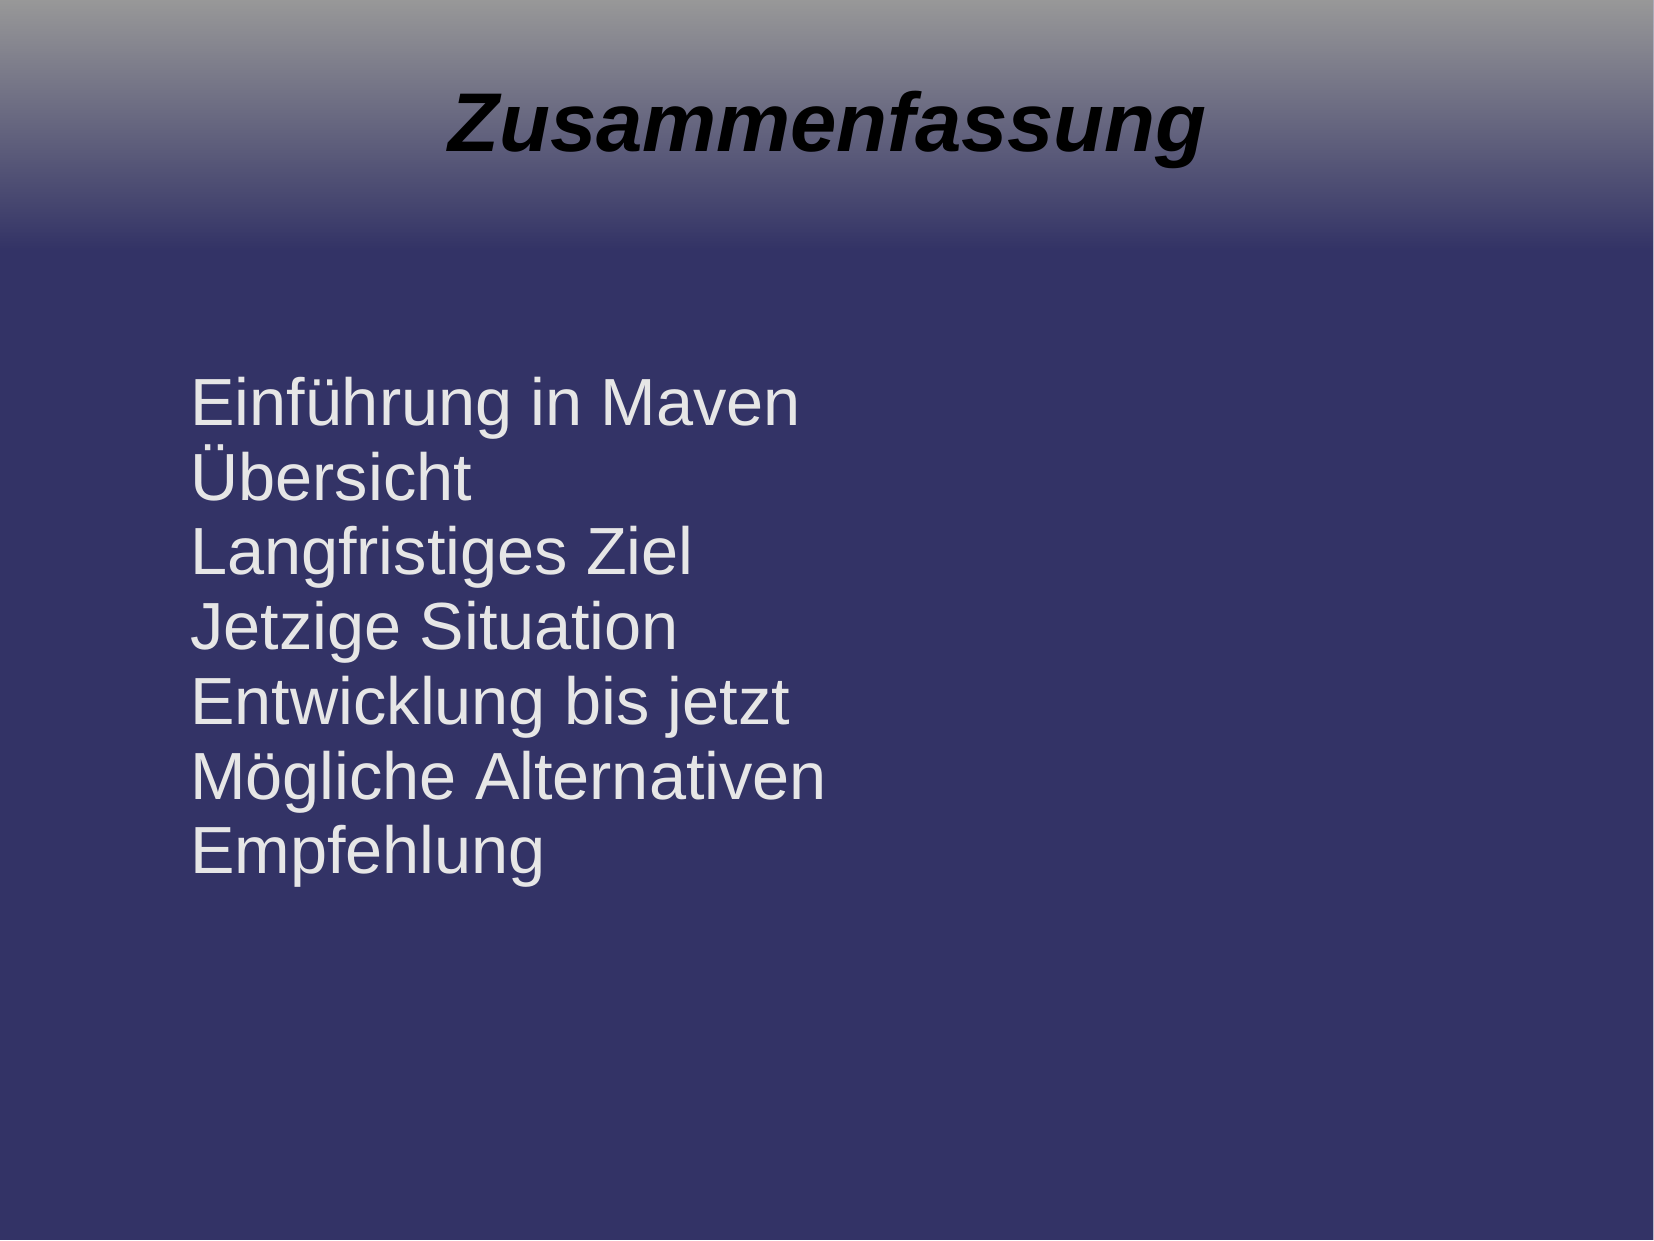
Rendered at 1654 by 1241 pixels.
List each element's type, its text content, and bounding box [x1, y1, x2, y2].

title Zusammenfassung [121, 19, 1534, 227]
list Einführung in Maven Übersicht Langfristiges Ziel Jetzige Situation Entwicklung bis jetzt Mögliche Alternativen Empfehlung [178, 364, 1570, 1147]
